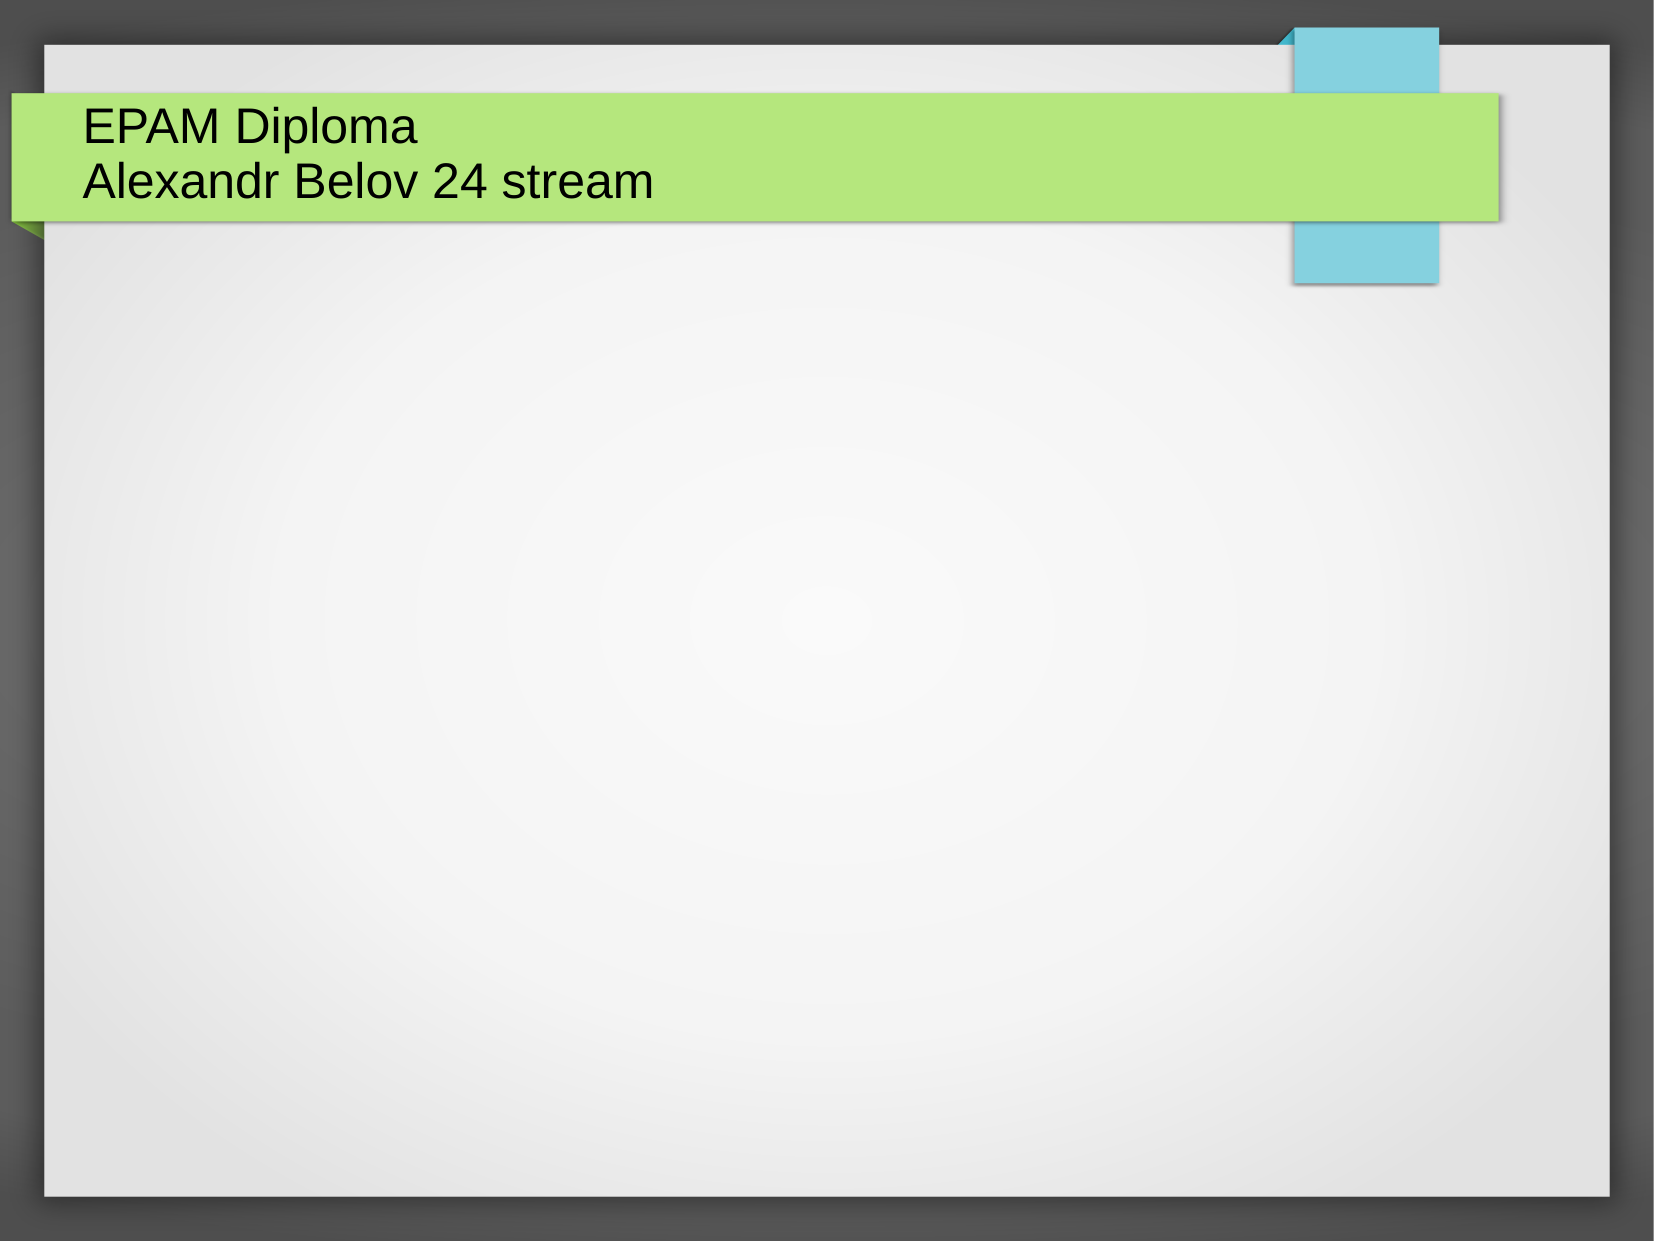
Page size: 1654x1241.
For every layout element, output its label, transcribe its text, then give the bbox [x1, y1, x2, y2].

title EPAM Diploma Alexandr Belov 24 stream [82, 94, 1264, 213]
picture [0, 0, 1654, 1241]
